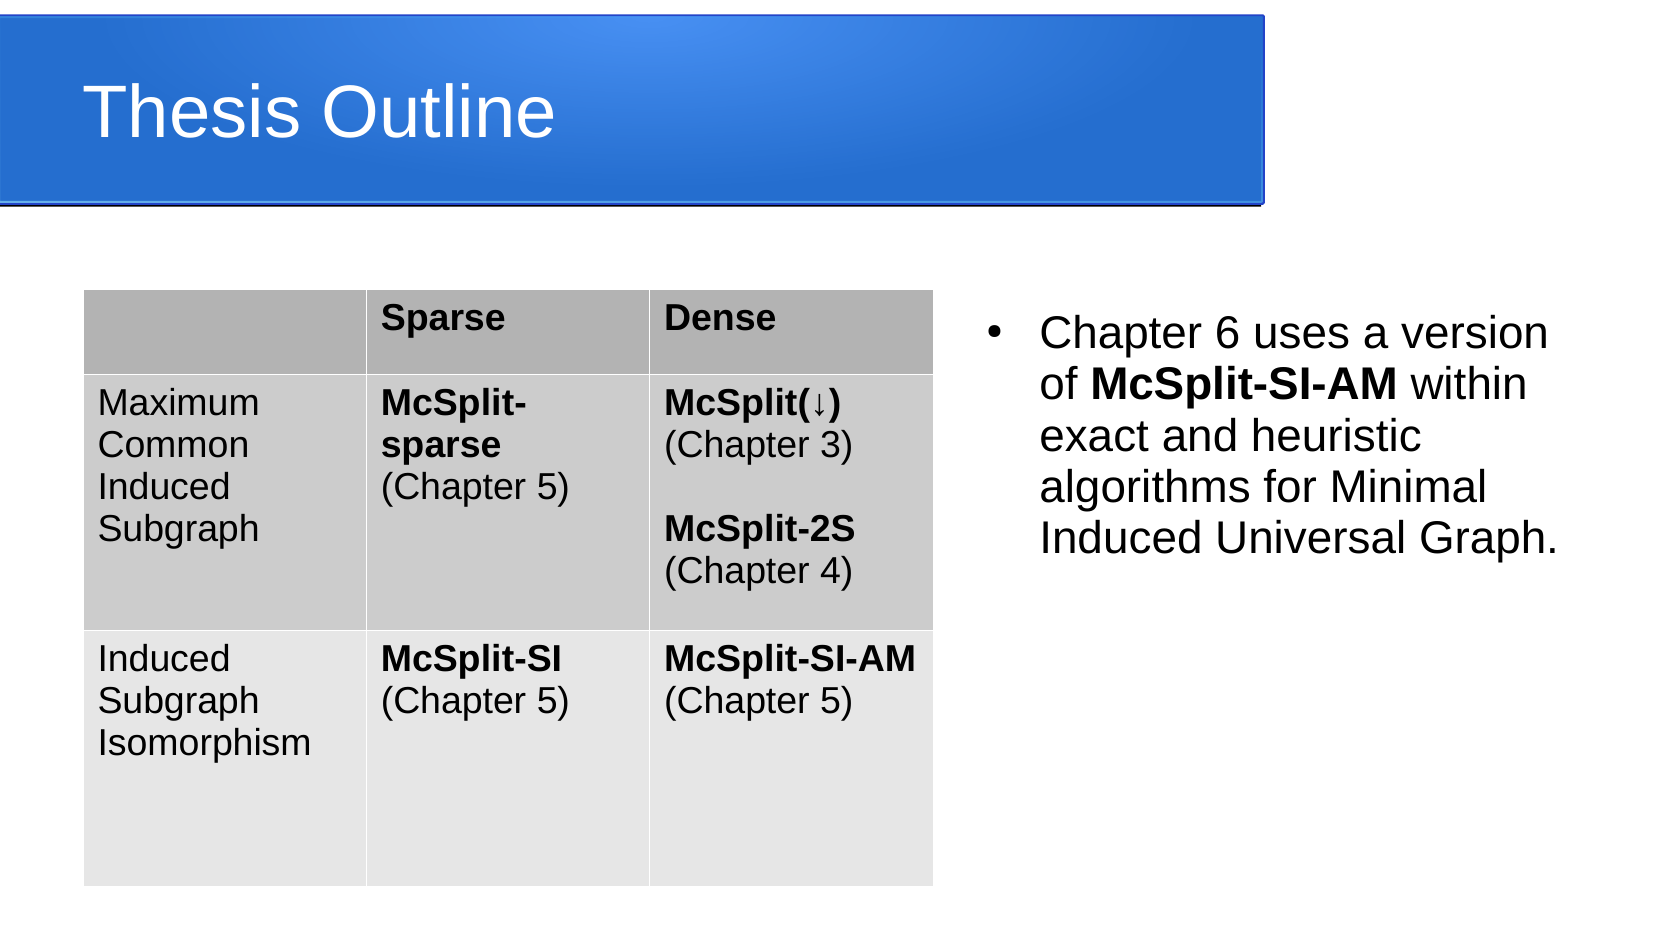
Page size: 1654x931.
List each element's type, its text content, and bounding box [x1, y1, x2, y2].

table_cell Maximum Common Induced Subgraph [84, 375, 366, 630]
table_header Dense [650, 290, 933, 374]
table_cell McSplit-sparse (Chapter 5) [367, 375, 649, 630]
table_cell McSplit(↓) (Chapter 3) McSplit-2S (Chapter 4) [650, 375, 933, 630]
table_cell Induced Subgraph Isomorphism [84, 631, 366, 886]
table_cell McSplit-SI-AM (Chapter 5) [650, 631, 933, 886]
table_cell McSplit-SI (Chapter 5) [367, 631, 649, 886]
table_header Sparse [367, 290, 649, 374]
title Thesis Outline [82, 35, 1235, 189]
list Chapter 6 uses a version of McSplit-SI-AM within exact and heuristic algorithms for Minimal Induced Universal Graph. [968, 307, 1571, 851]
table_header [84, 290, 366, 374]
